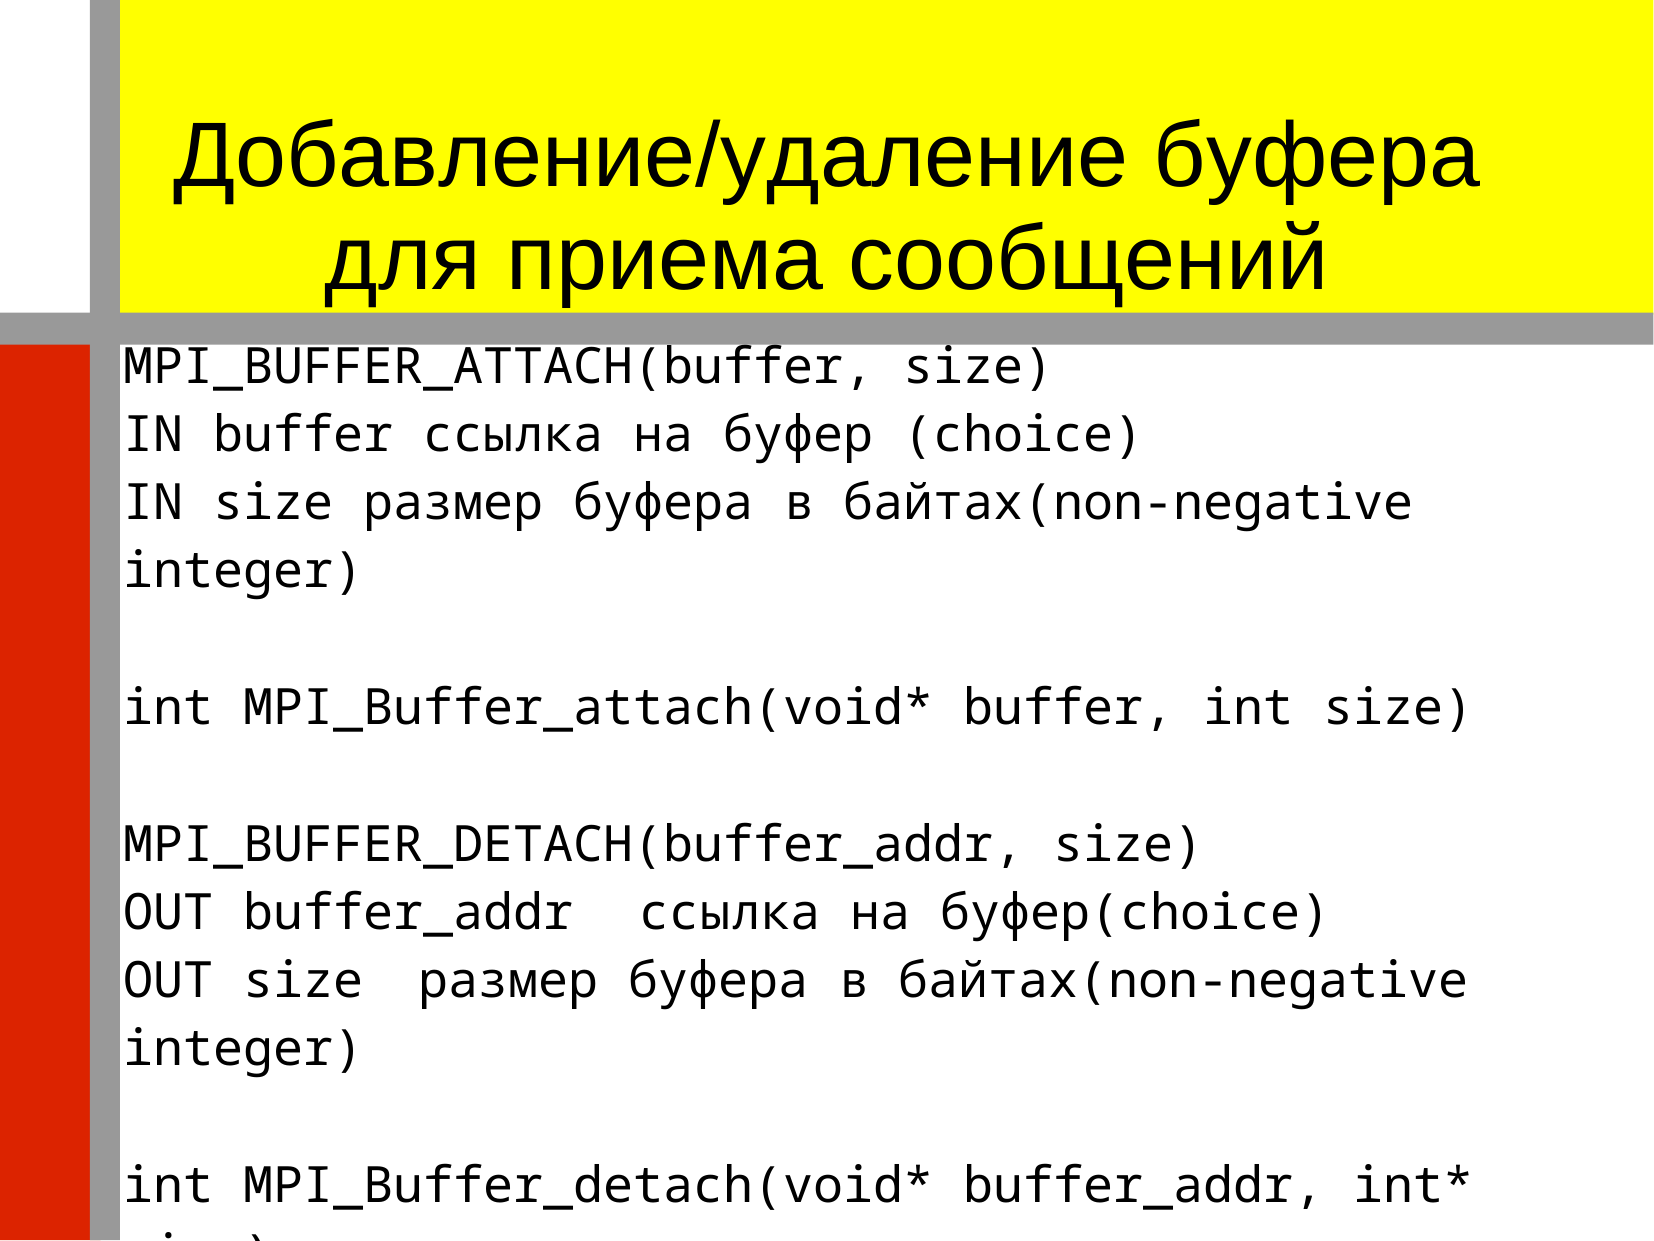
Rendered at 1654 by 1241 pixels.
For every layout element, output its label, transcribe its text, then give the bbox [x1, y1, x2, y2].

title Добавление/удаление буфера для приема сообщений [121, 102, 1534, 311]
subtitle MPI_BUFFER_ATTACH(buffer, size) IN buffer ссылка на буфер (choice) IN size размер буфера в байтах(non-negative integer) int MPI_Buffer_attach(void* buffer, int size) MPI_BUFFER_DETACH(buffer_addr, size) OUT buffer_addr ссылка на буфер(choice) OUT size размер буфера в байтах(non-negative integer) int MPI_Buffer_detach(void* buffer_addr, int* size) [123, 354, 1536, 1241]
